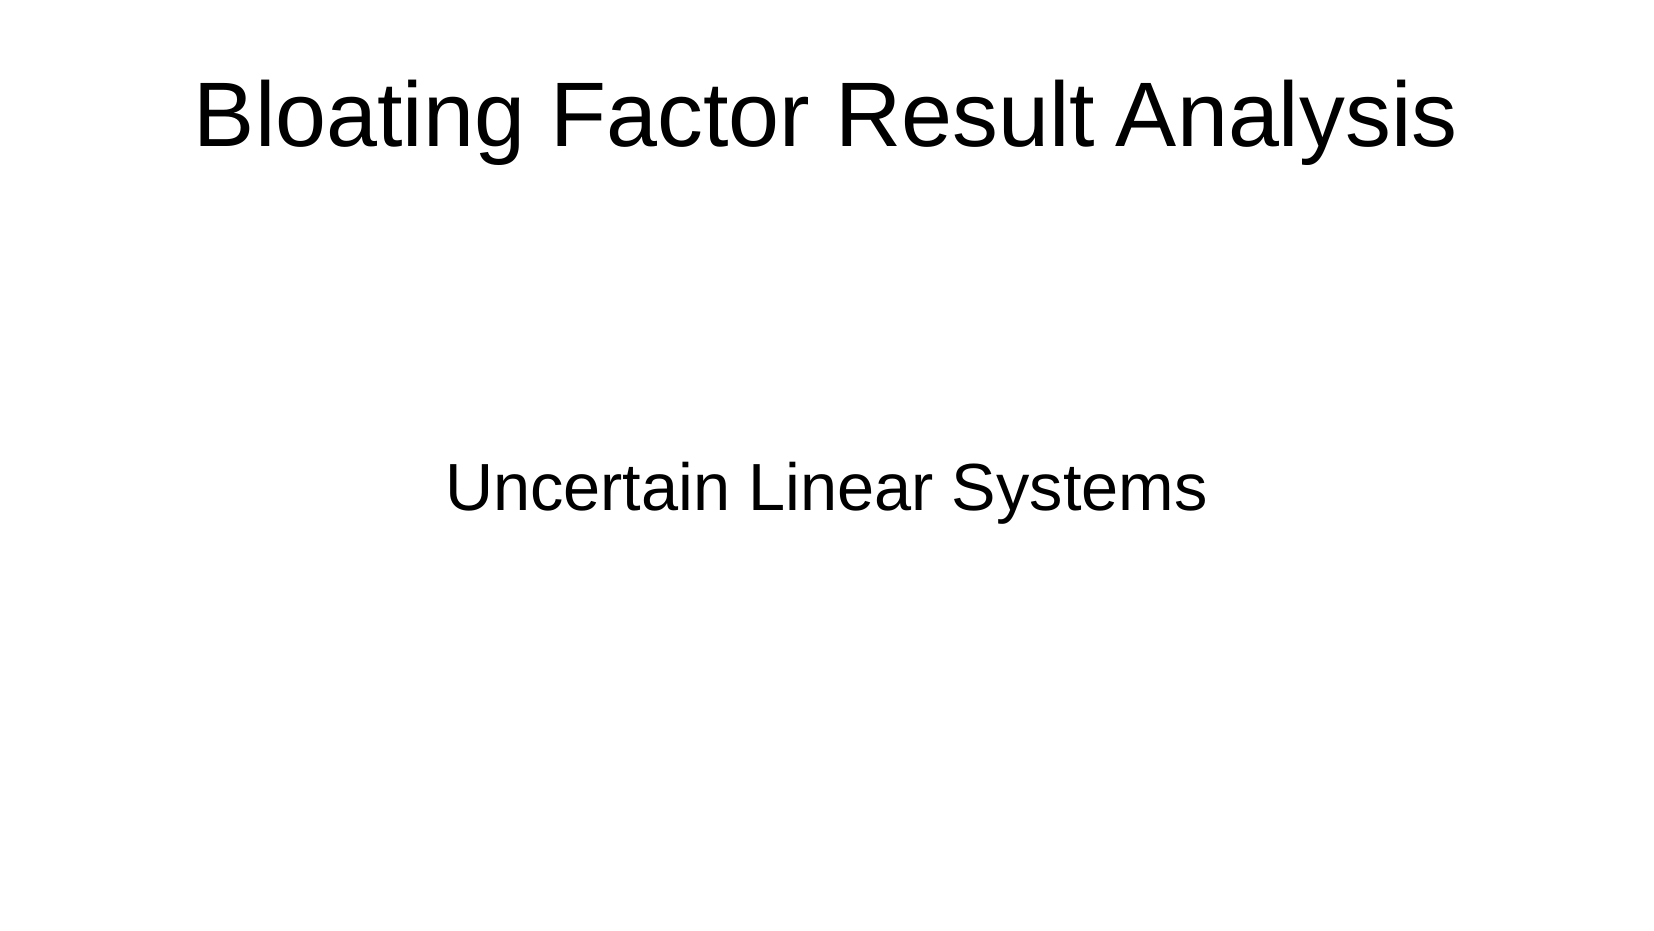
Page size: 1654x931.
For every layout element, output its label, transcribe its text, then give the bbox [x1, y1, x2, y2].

subtitle Uncertain Linear Systems [82, 217, 1571, 758]
title Bloating Factor Result Analysis [82, 37, 1571, 193]
